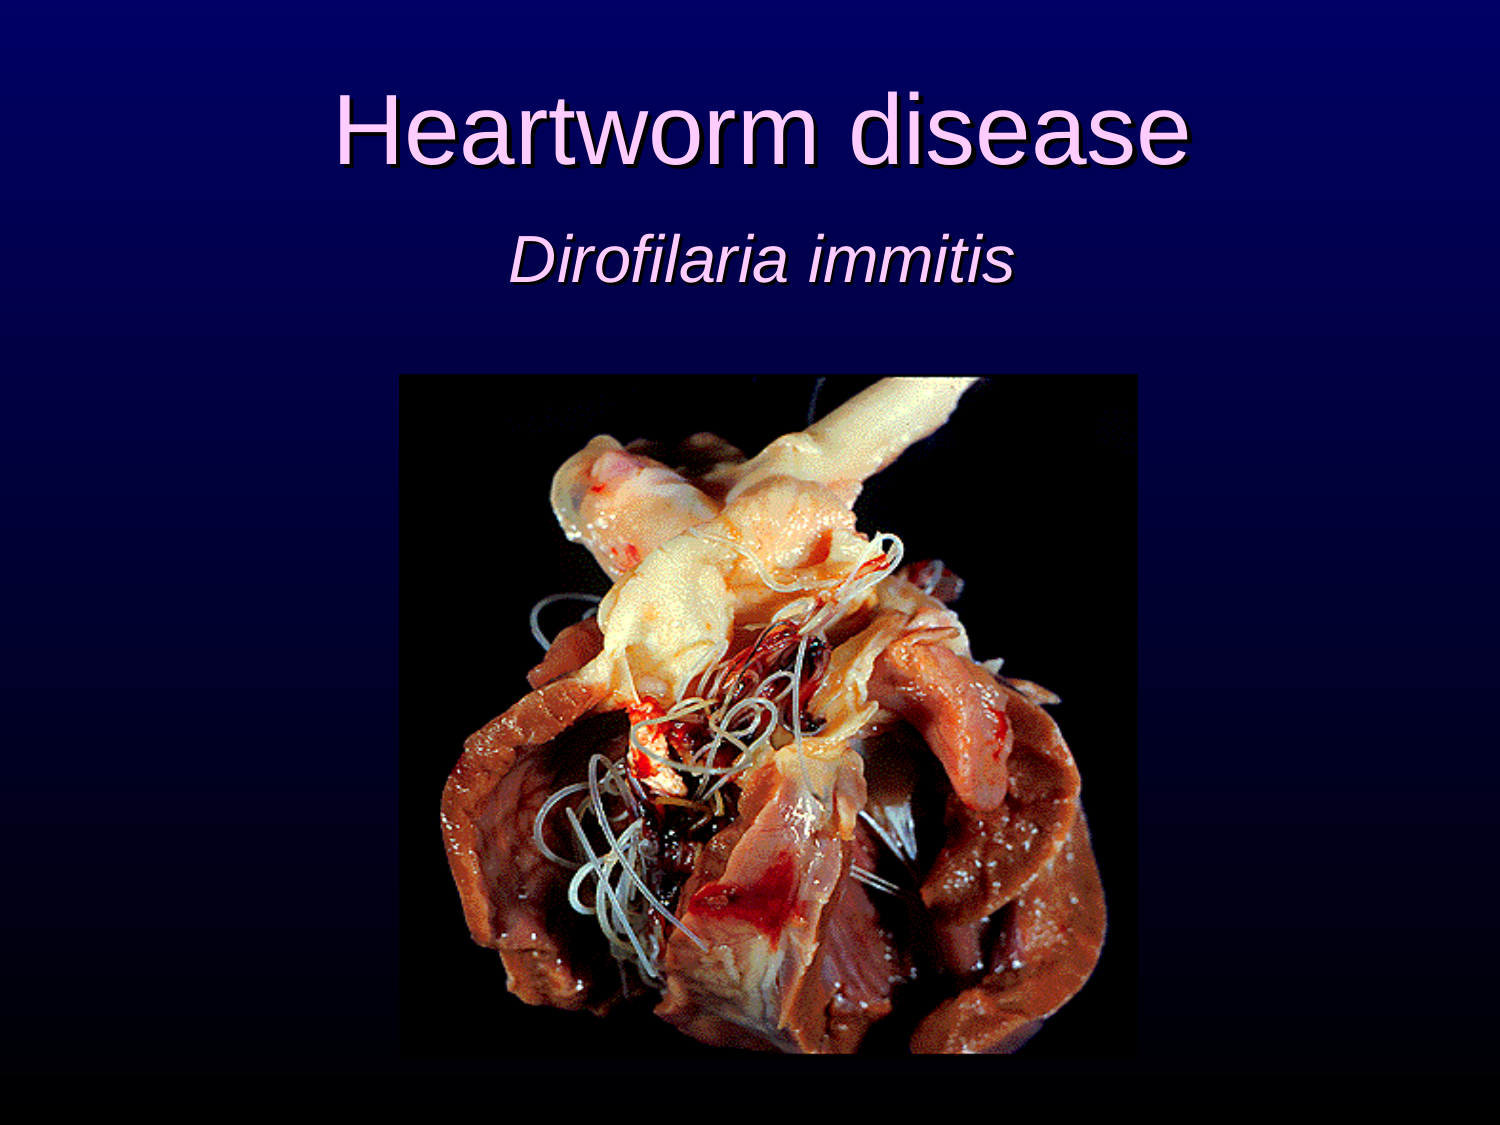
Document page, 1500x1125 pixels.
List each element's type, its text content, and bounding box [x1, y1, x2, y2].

chart [399, 375, 1138, 1061]
text_box Heartworm disease Dirofilaria immitis [125, 8, 1401, 304]
